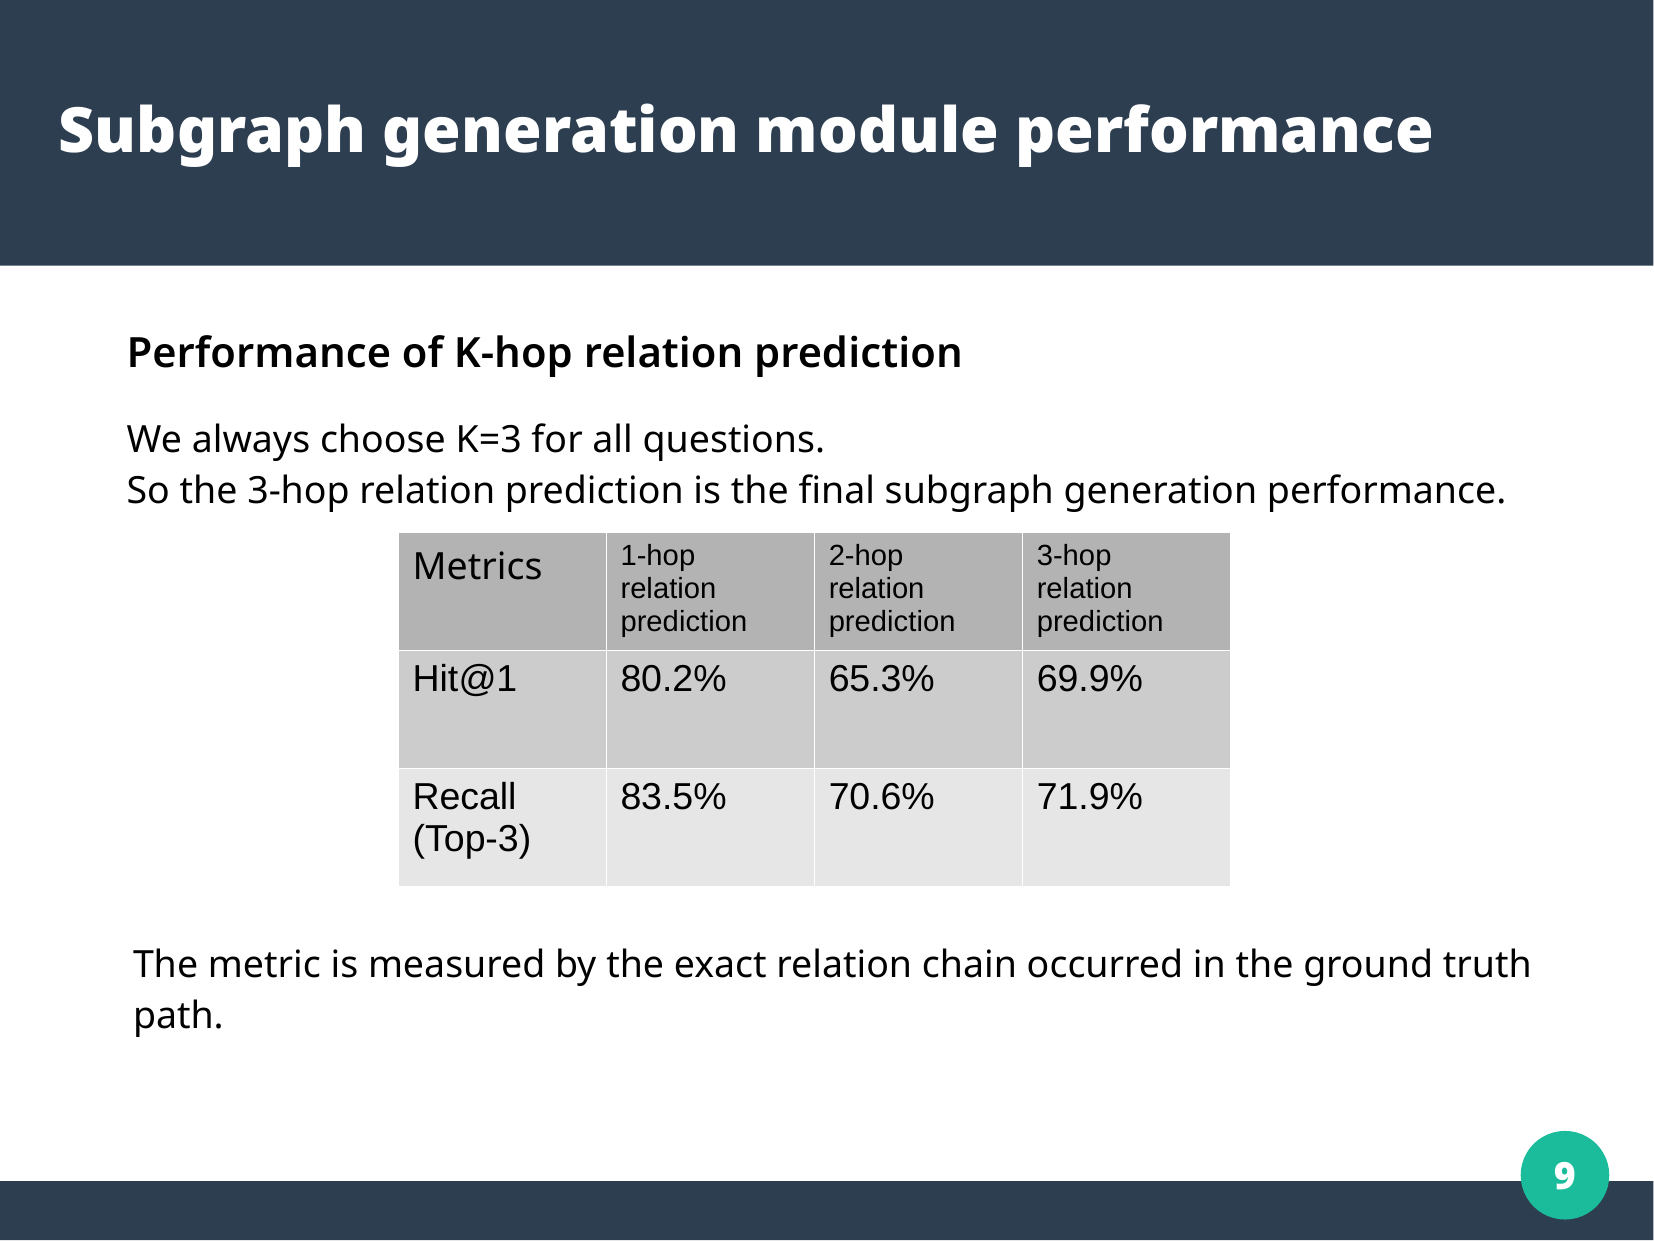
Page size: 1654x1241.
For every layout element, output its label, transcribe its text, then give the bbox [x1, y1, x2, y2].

text_box We always choose K=3 for all questions. So the 3-hop relation prediction is the final subgraph generation performance. [111, 405, 1614, 507]
table_header 1-hop relation prediction [607, 533, 814, 650]
title Subgraph generation module performance [59, 49, 1595, 207]
table_header 2-hop relation prediction [815, 533, 1022, 650]
table_cell 70.6% [815, 769, 1022, 886]
table_cell 71.9% [1023, 769, 1230, 886]
table_cell 83.5% [607, 769, 814, 886]
table_cell 80.2% [607, 651, 814, 768]
table_cell 69.9% [1023, 651, 1230, 768]
table_cell 65.3% [815, 651, 1022, 768]
table_cell Recall (Top-3) [399, 769, 606, 886]
text_box Performance of K-hop relation prediction [111, 315, 1321, 405]
table_cell Hit@1 [399, 651, 606, 768]
table_header 3-hop relation prediction [1023, 533, 1230, 650]
table_header Metrics [399, 533, 606, 650]
text_box The metric is measured by the exact relation chain occurred in the ground truth path. [118, 930, 1621, 1032]
